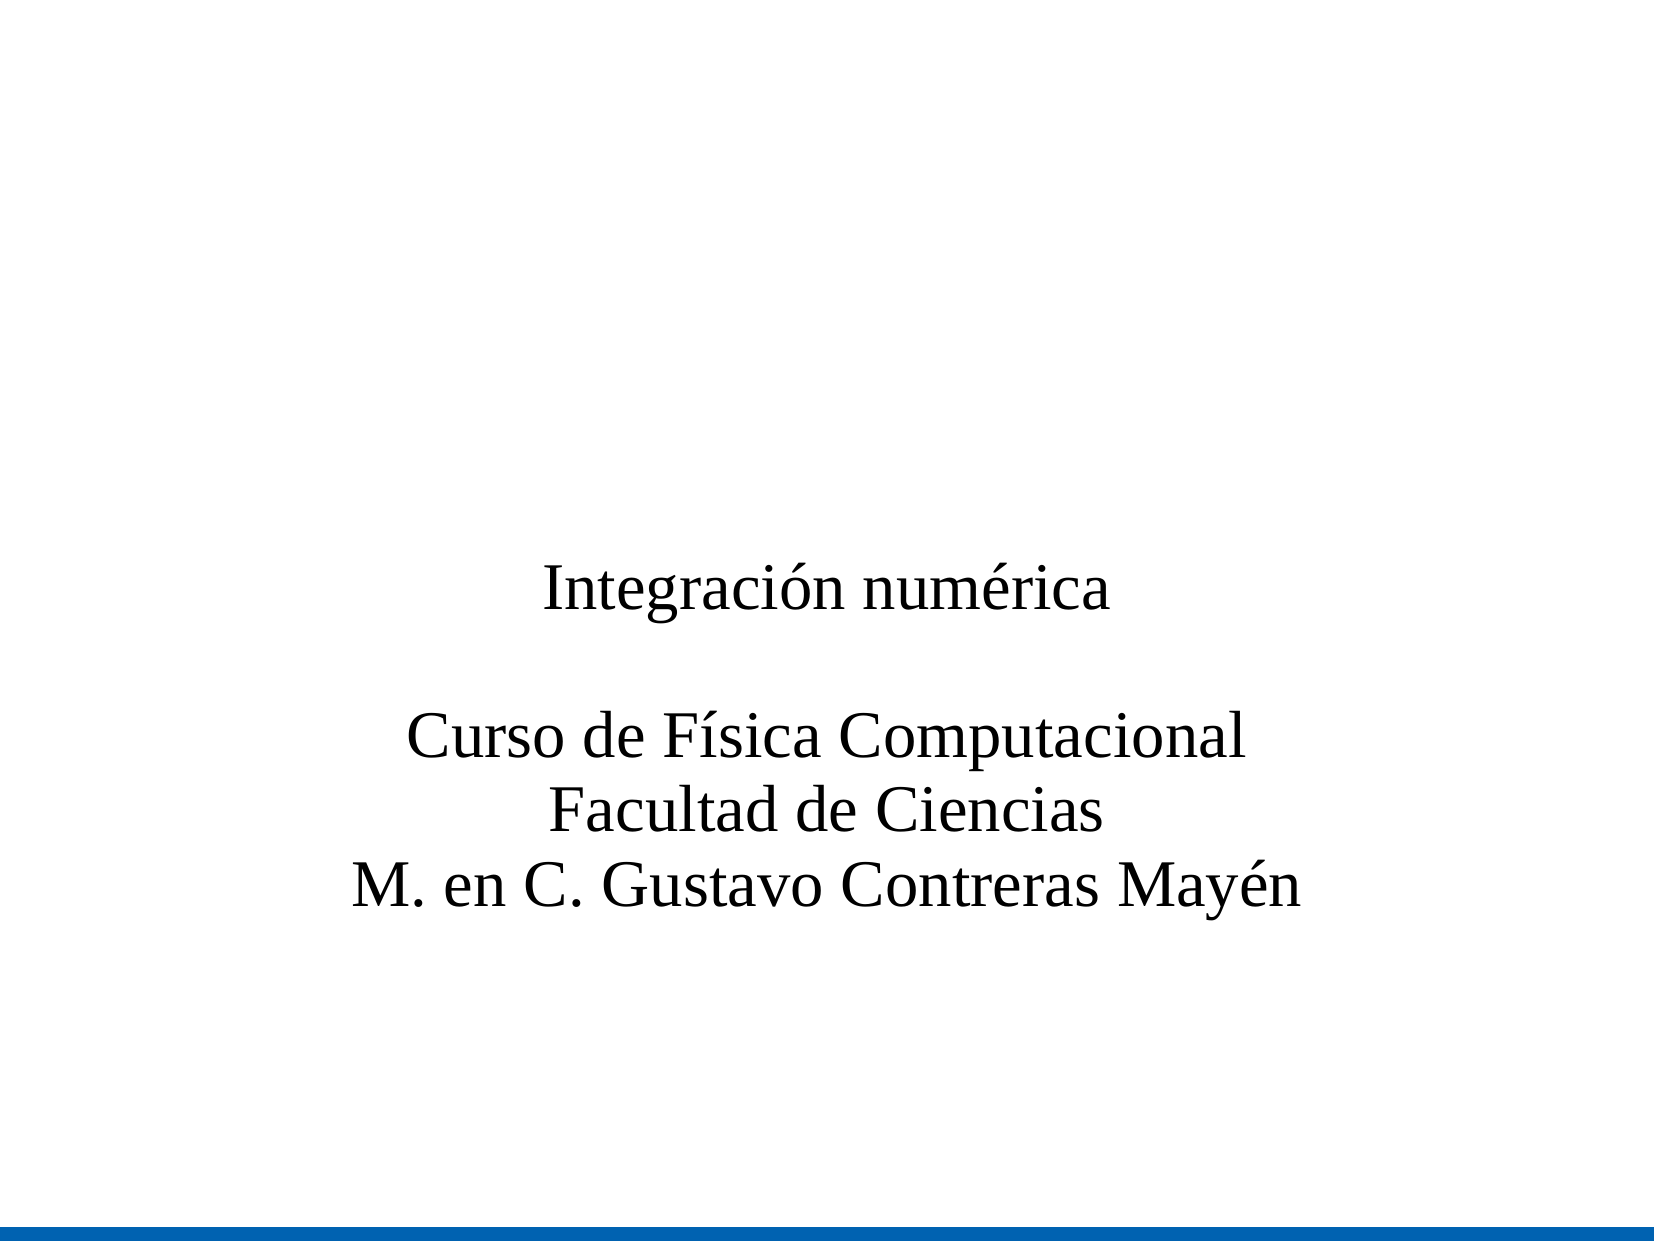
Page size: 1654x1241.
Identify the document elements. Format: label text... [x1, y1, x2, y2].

subtitle Integración numérica Curso de Física Computacional Facultad de Ciencias M. en C. Gustavo Contreras Mayén [121, 352, 1534, 1119]
